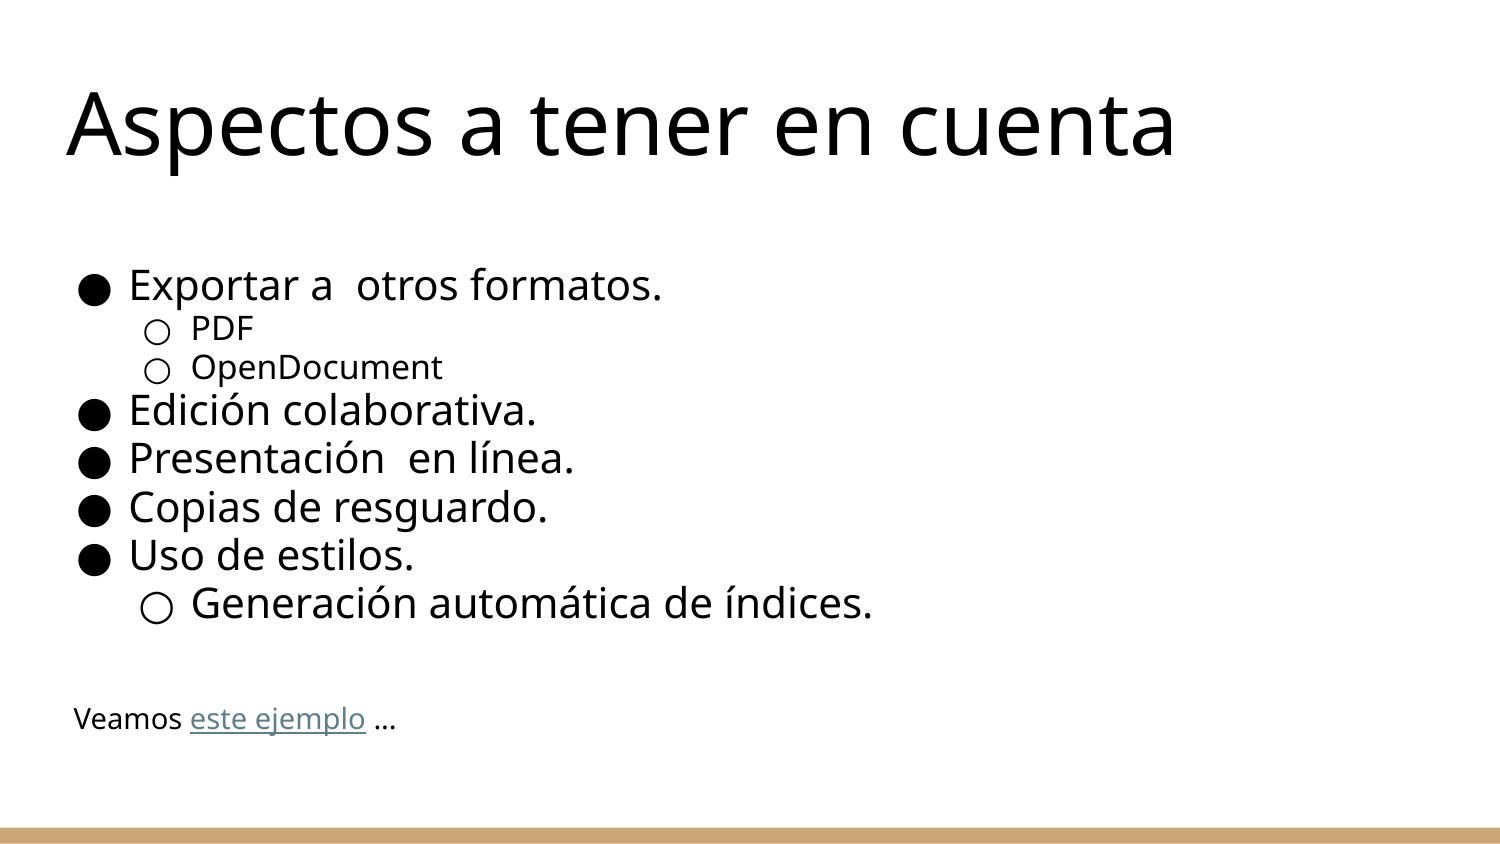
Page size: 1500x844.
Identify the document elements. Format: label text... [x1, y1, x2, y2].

list Exportar a otros formatos. PDF OpenDocument Edición colaborativa. Presentación en línea. Copias de resguardo. Uso de estilos. Generación automática de índices. [51, 246, 1449, 644]
title Aspectos a tener en cuenta [51, 51, 1449, 189]
text_box Veamos este ejemplo ... [58, 685, 1467, 755]
